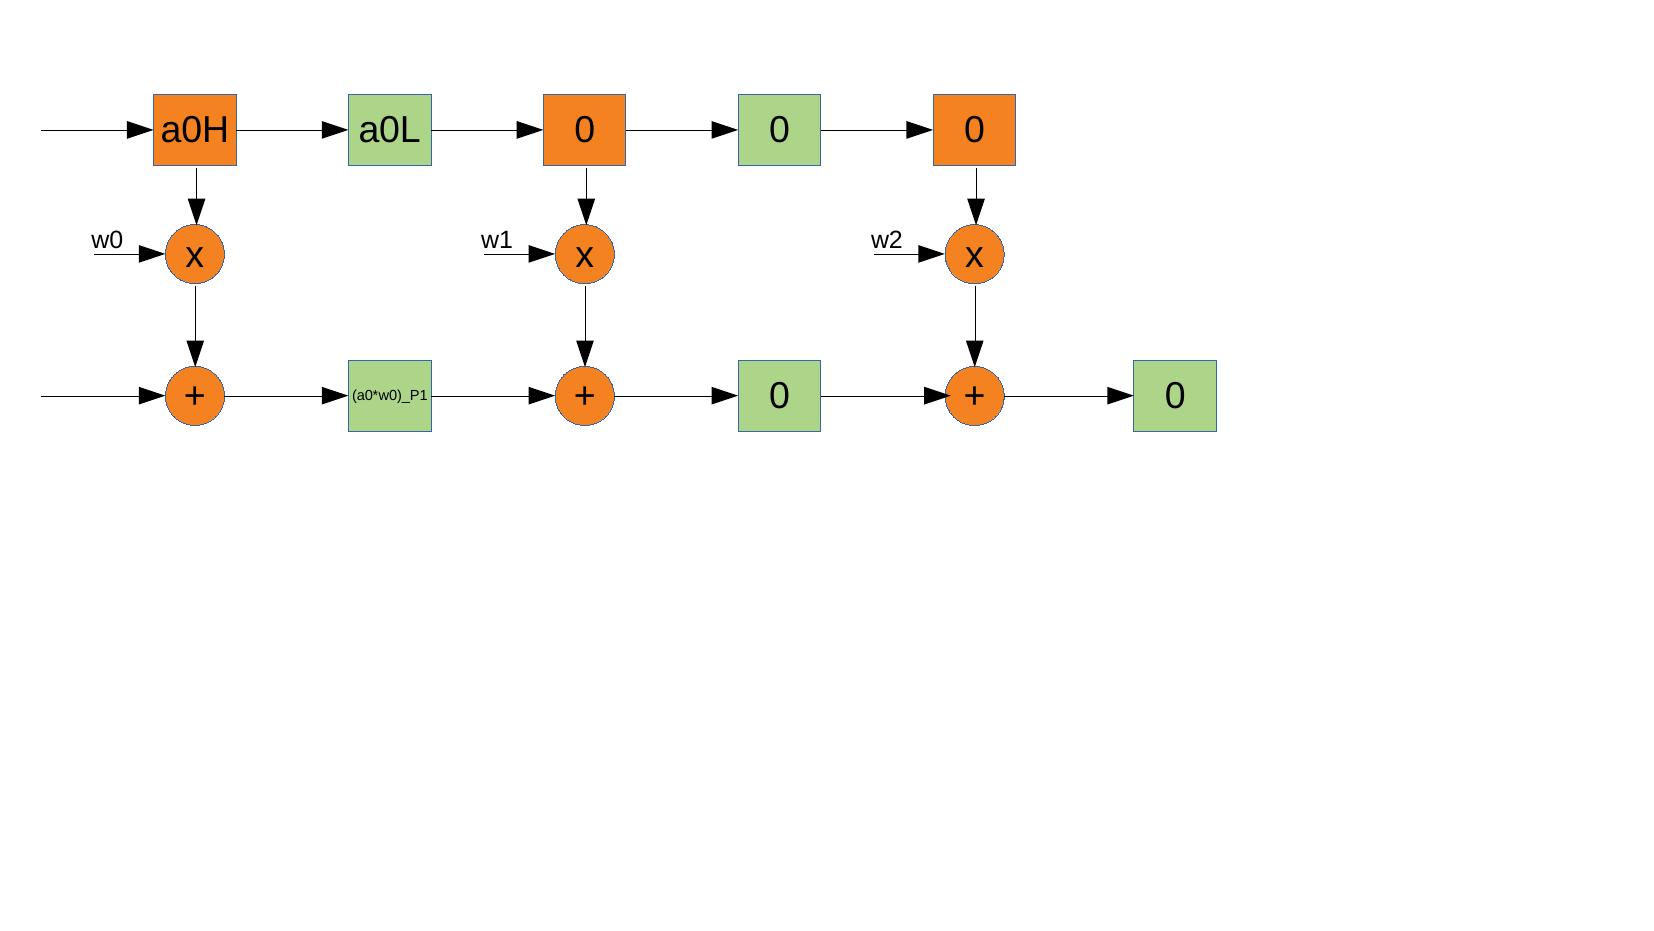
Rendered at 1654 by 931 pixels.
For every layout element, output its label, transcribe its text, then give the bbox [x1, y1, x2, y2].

text_box 0 [1133, 360, 1217, 432]
text_box (a0*w0)_P1 [348, 360, 432, 432]
text_box 0 [543, 94, 626, 166]
text_box w1 [466, 218, 529, 262]
text_box + [945, 366, 1005, 426]
text_box x [945, 224, 1005, 284]
text_box a0H [153, 94, 237, 166]
text_box 0 [933, 94, 1016, 166]
text_box w0 [76, 218, 139, 262]
text_box x [165, 224, 225, 284]
text_box a0L [348, 94, 432, 166]
text_box x [555, 224, 615, 284]
text_box w2 [856, 218, 918, 262]
text_box + [165, 366, 225, 426]
text_box 0 [738, 94, 821, 166]
text_box + [555, 366, 615, 426]
text_box 0 [738, 360, 821, 432]
